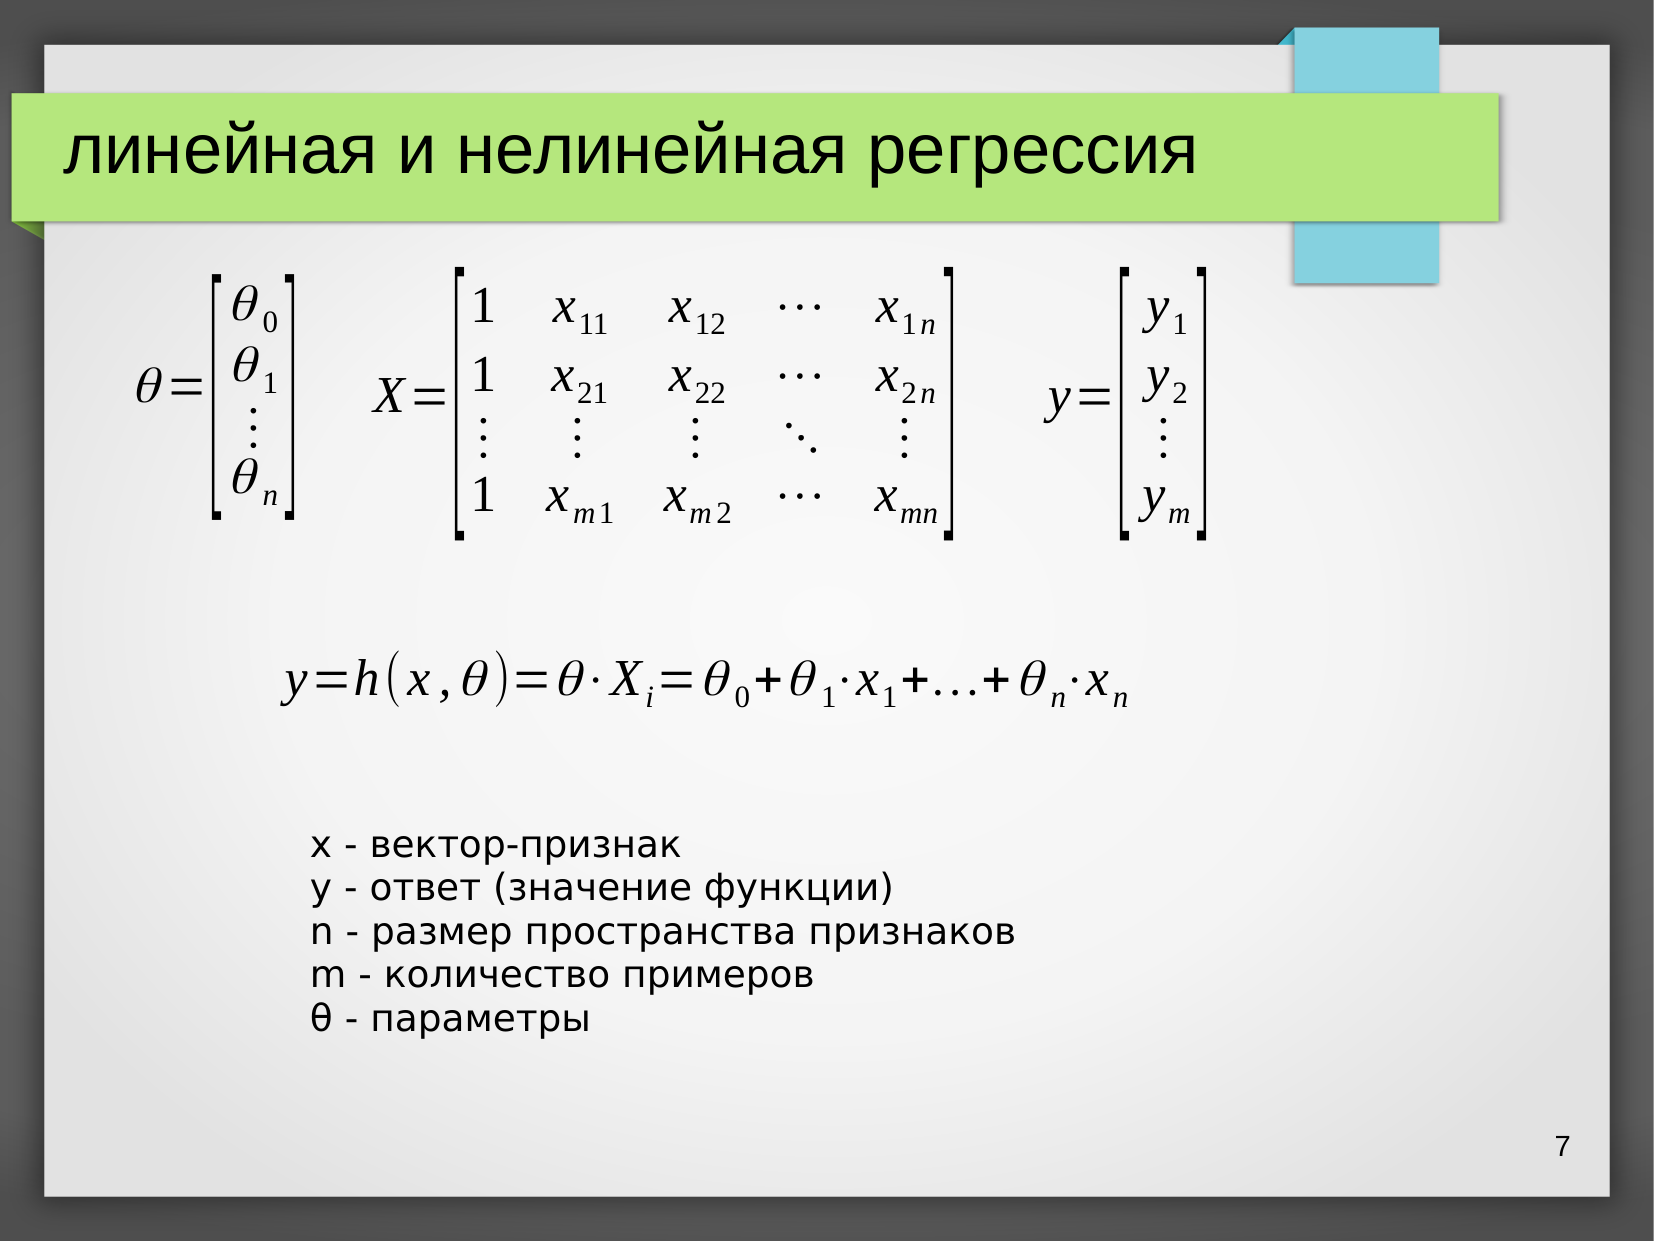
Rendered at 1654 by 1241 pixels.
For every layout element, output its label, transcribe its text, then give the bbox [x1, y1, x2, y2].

chart [271, 648, 1135, 715]
title линейная и нелинейная регрессия [63, 106, 1469, 193]
text_box x - вектор-признак y - ответ (значение функции) n - размер пространства признаков m - количество примеров θ - параметры [295, 814, 1087, 1048]
chart [362, 262, 964, 544]
chart [1034, 262, 1217, 544]
picture [0, 0, 1654, 1241]
chart [124, 271, 305, 523]
